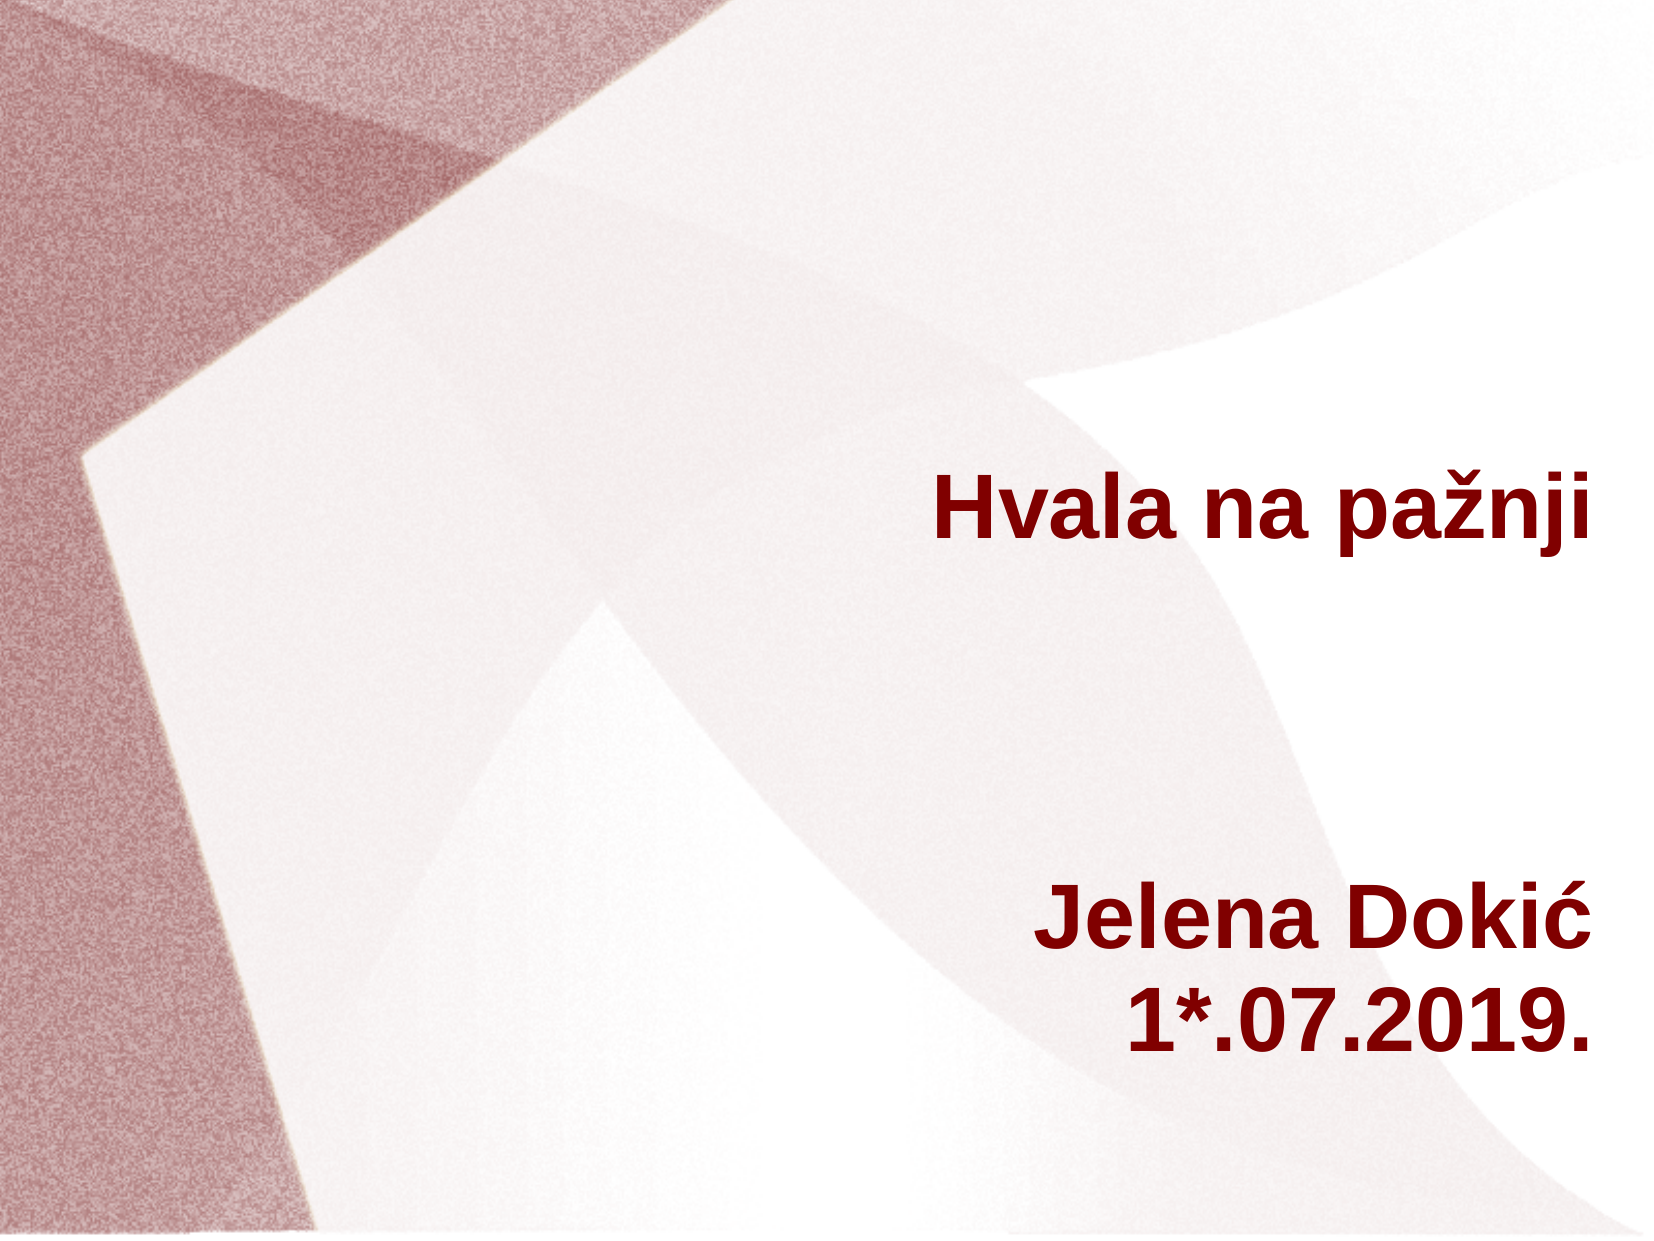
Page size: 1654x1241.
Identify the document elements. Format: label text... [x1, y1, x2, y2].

picture [0, 0, 1654, 1241]
title Hvala na pažnji Jelena Dokić 1*.07.2019. [118, 433, 1595, 1093]
